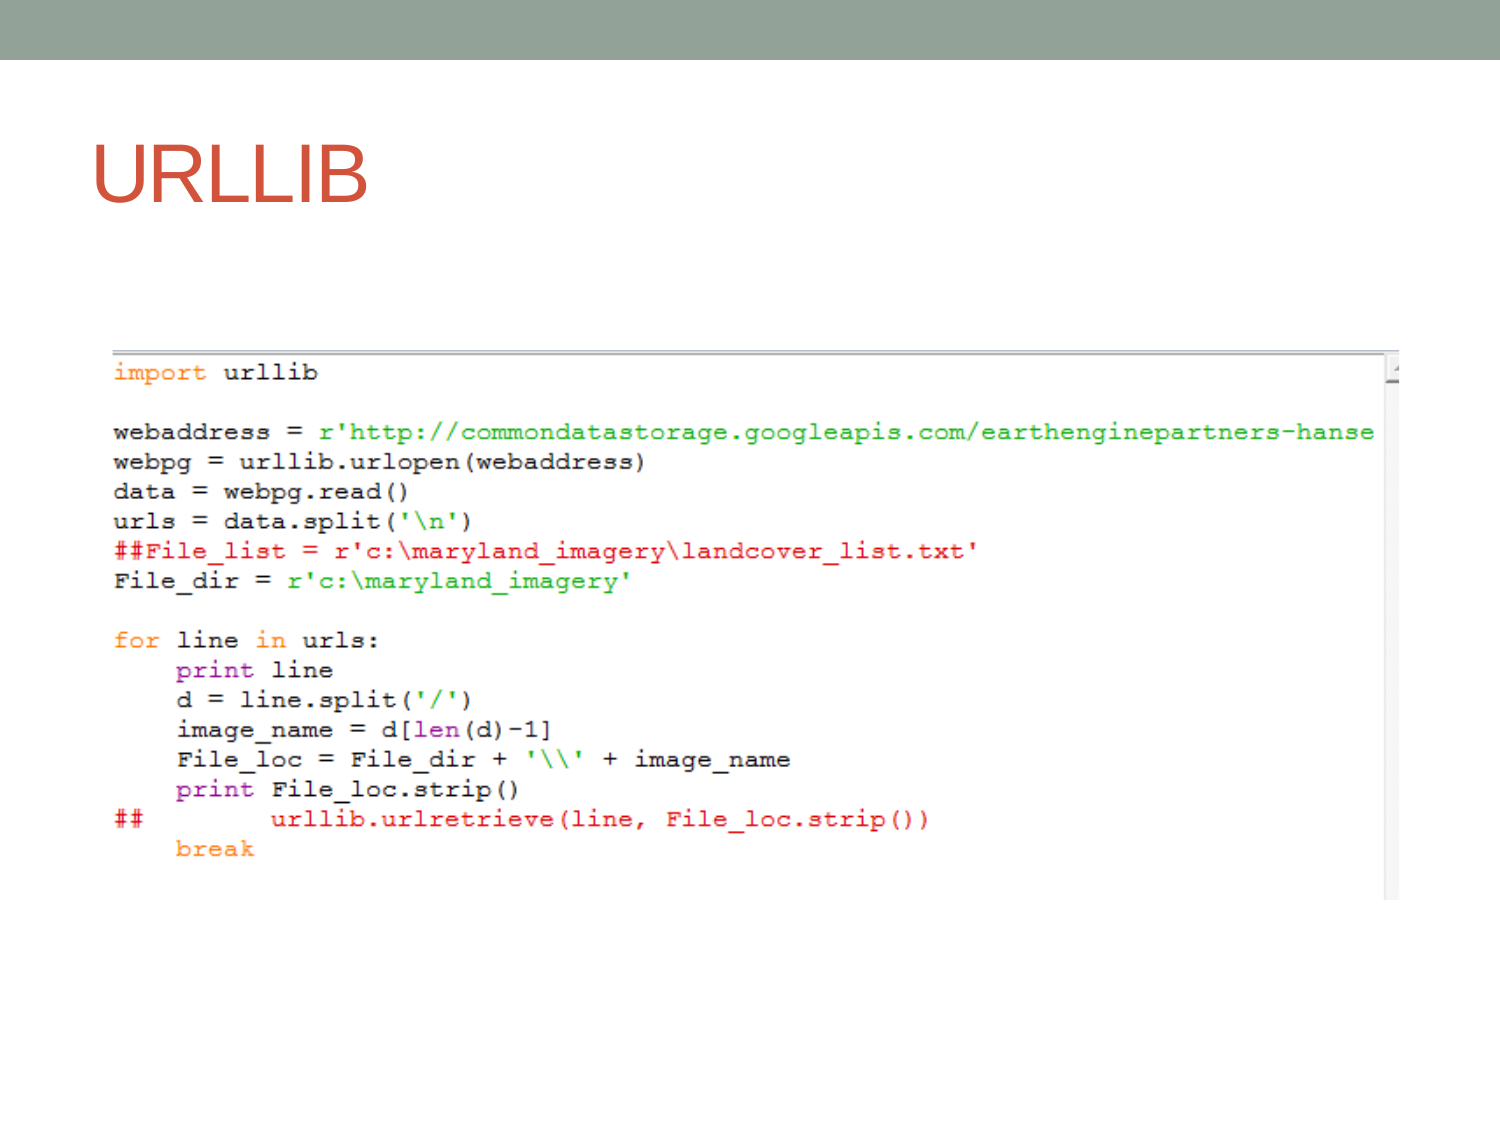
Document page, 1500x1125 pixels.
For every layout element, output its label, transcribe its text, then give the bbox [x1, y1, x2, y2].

picture [112, 350, 1400, 901]
title URLLIB [75, 87, 1426, 251]
